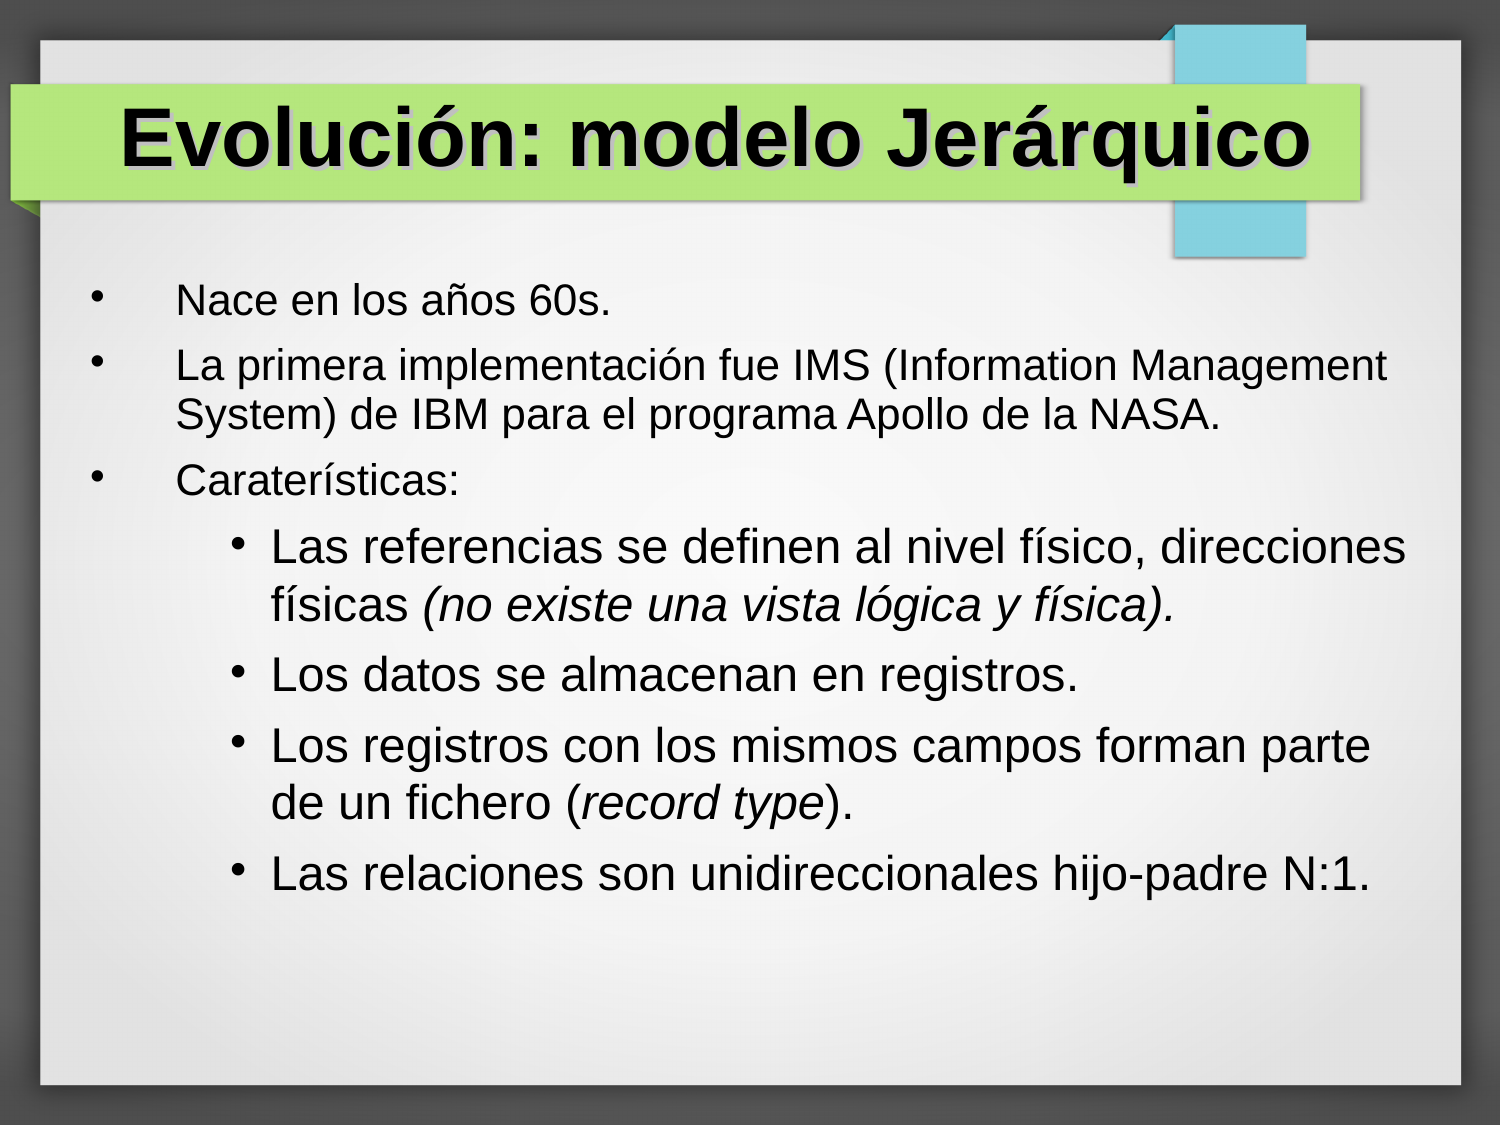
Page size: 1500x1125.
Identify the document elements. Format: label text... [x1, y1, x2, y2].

picture [0, 0, 1500, 1125]
list Nace en los años 60s. La primera implementación fue IMS (Information Management System) de IBM para el programa Apollo de la NASA. Caraterísticas: Las referencias se definen al nivel físico, direcciones físicas (no existe una vista lógica y física). Los datos se almacenan en registros. Los registros con los mismos campos forman parte de un fichero (record type). Las relaciones son unidireccionales hijo-padre N:1. [75, 267, 1426, 921]
title Evolución: modelo Jerárquico [75, 85, 1347, 193]
